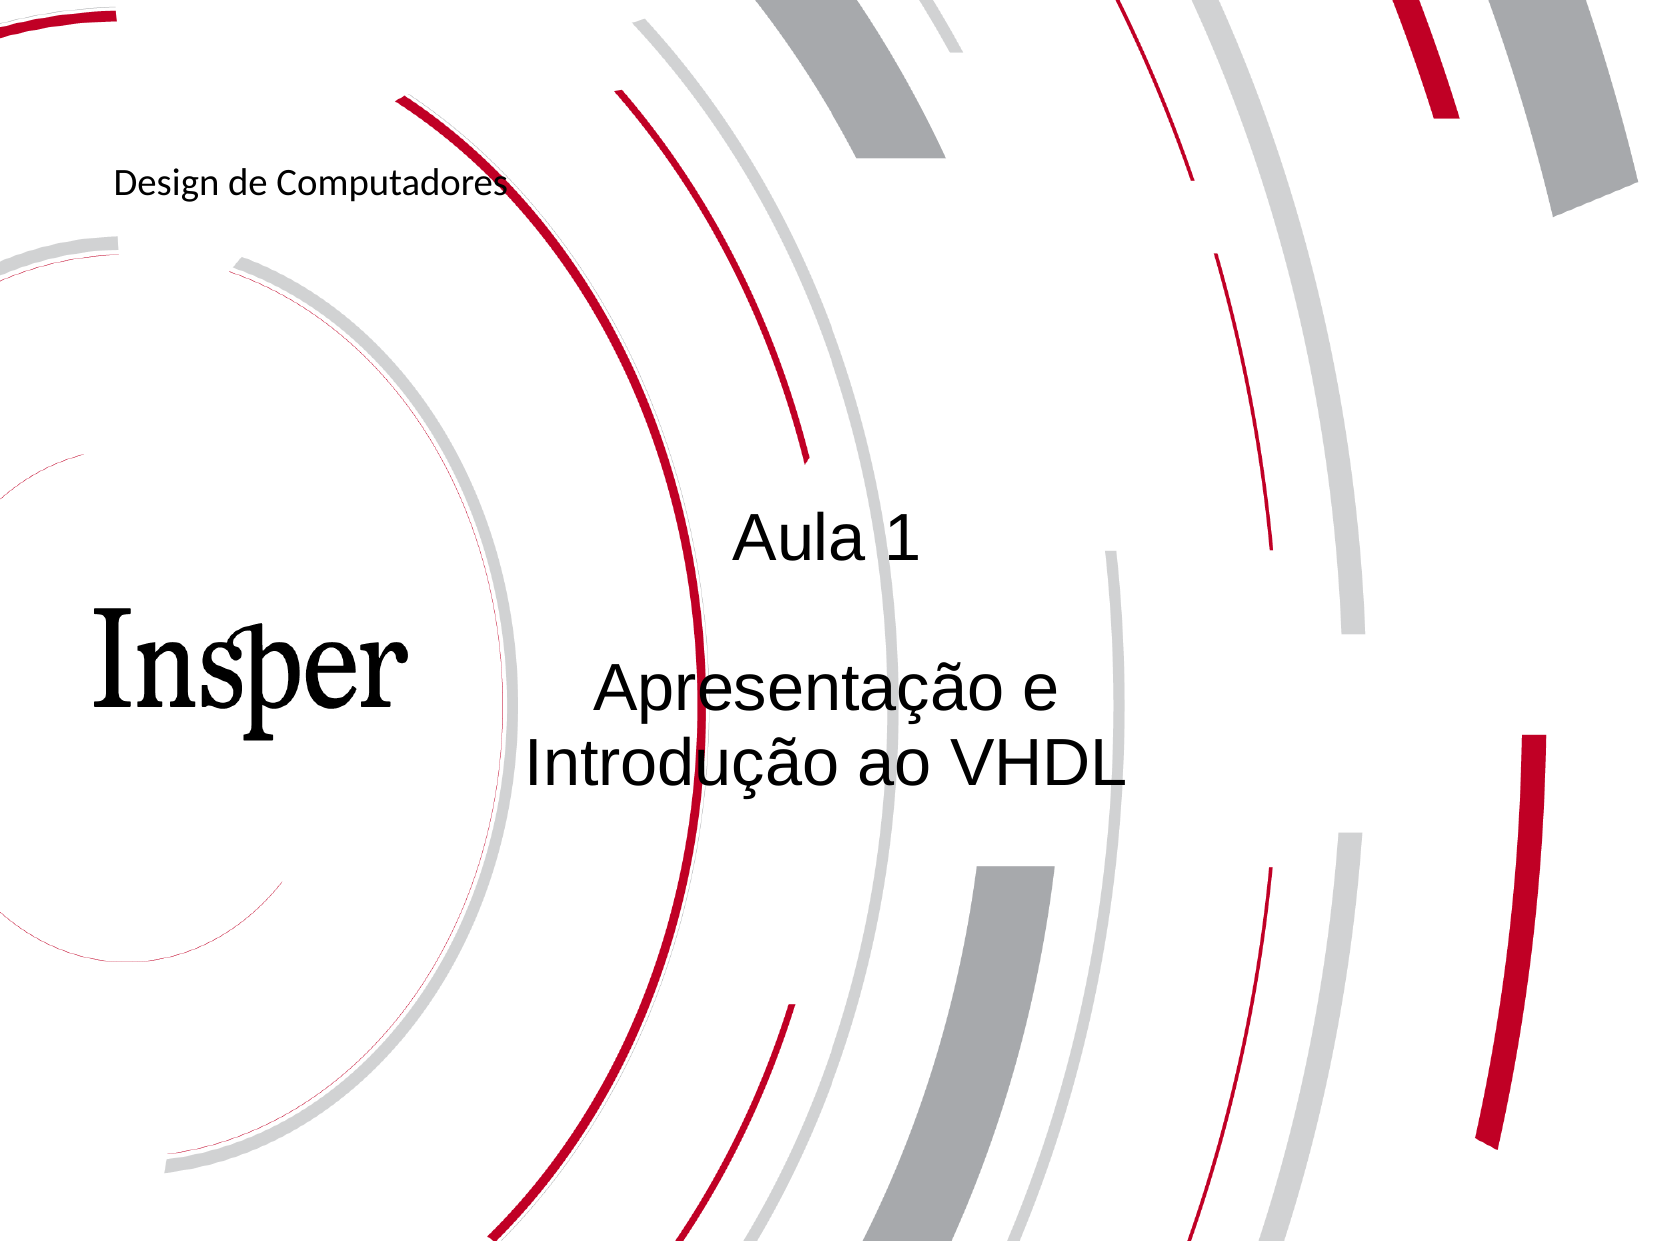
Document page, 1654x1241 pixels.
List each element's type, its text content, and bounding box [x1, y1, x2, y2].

subtitle Aula 1 Apresentação e Introdução ao VHDL [82, 290, 1571, 1010]
picture [0, 0, 1654, 1241]
title Design de Computadores [113, 65, 1540, 290]
